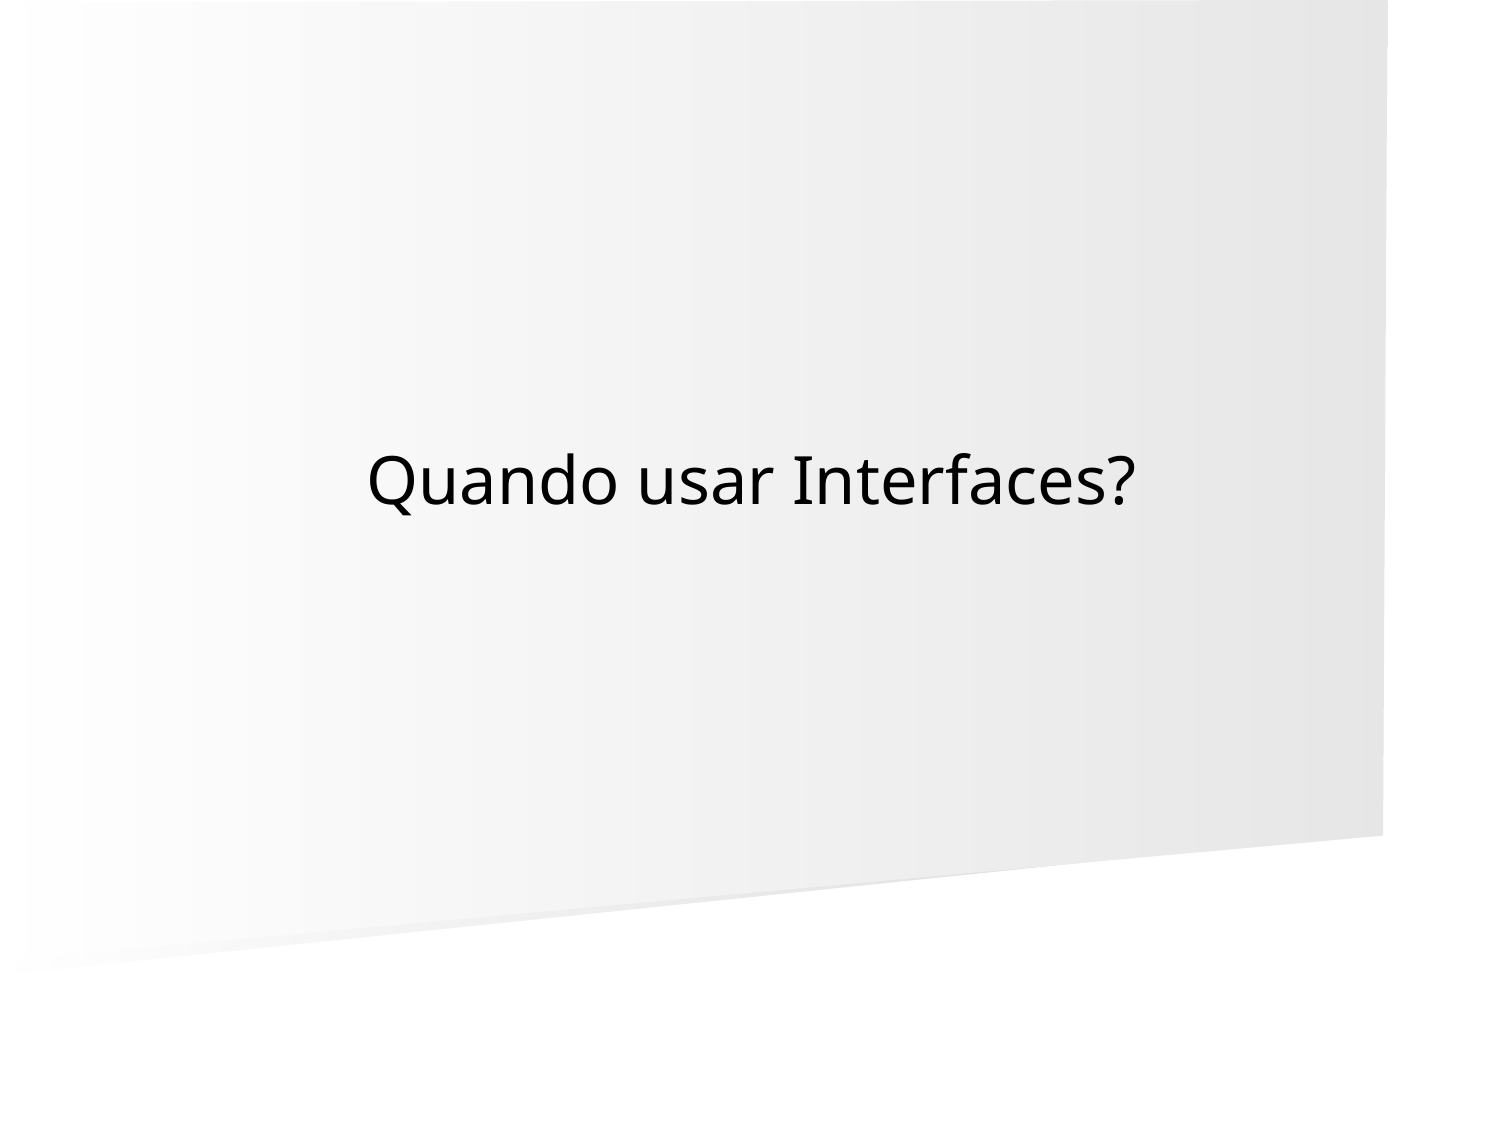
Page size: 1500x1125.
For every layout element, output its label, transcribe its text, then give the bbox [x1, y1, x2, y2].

subtitle Quando usar Interfaces? [76, 42, 1427, 1005]
